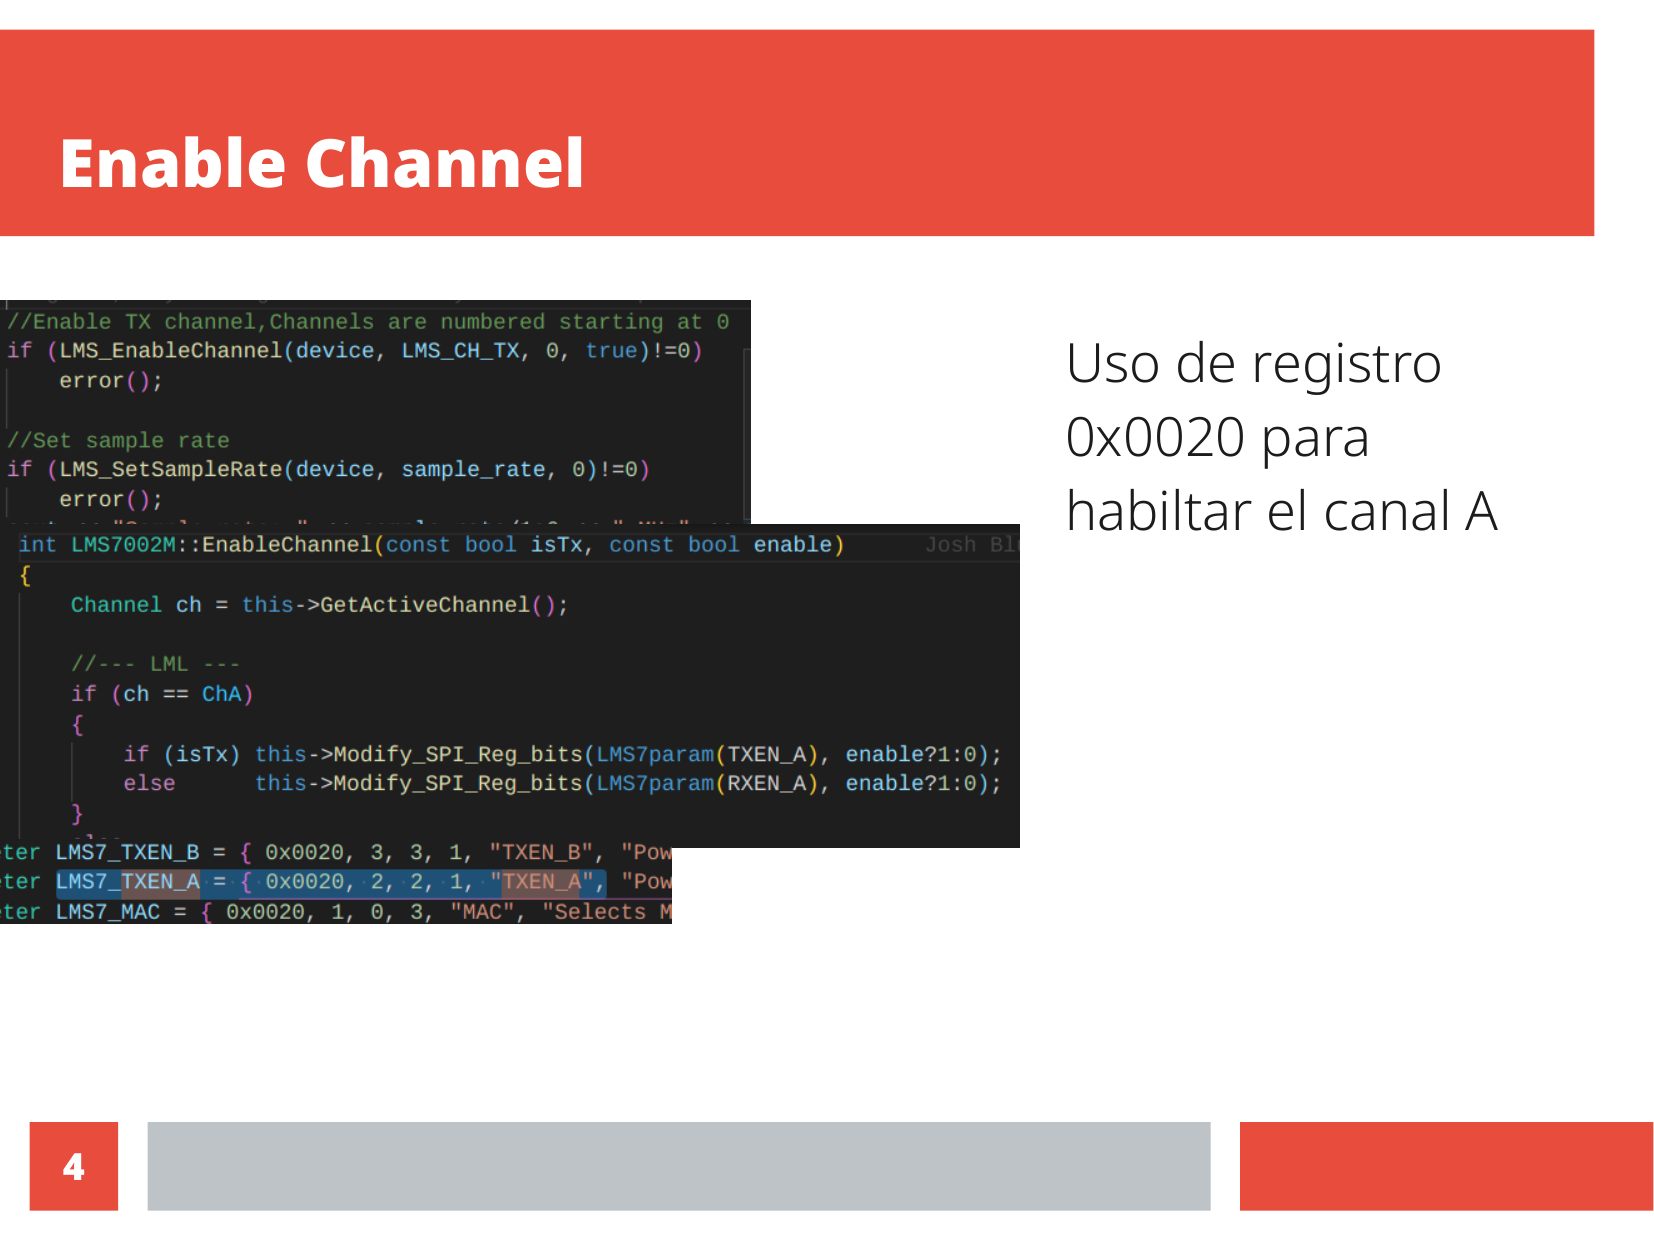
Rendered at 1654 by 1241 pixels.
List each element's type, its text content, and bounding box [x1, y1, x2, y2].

subtitle Uso de registro 0x0020 para habiltar el canal A [1065, 324, 1565, 1093]
picture [0, 300, 1020, 924]
title Enable Channel [59, 59, 1595, 207]
